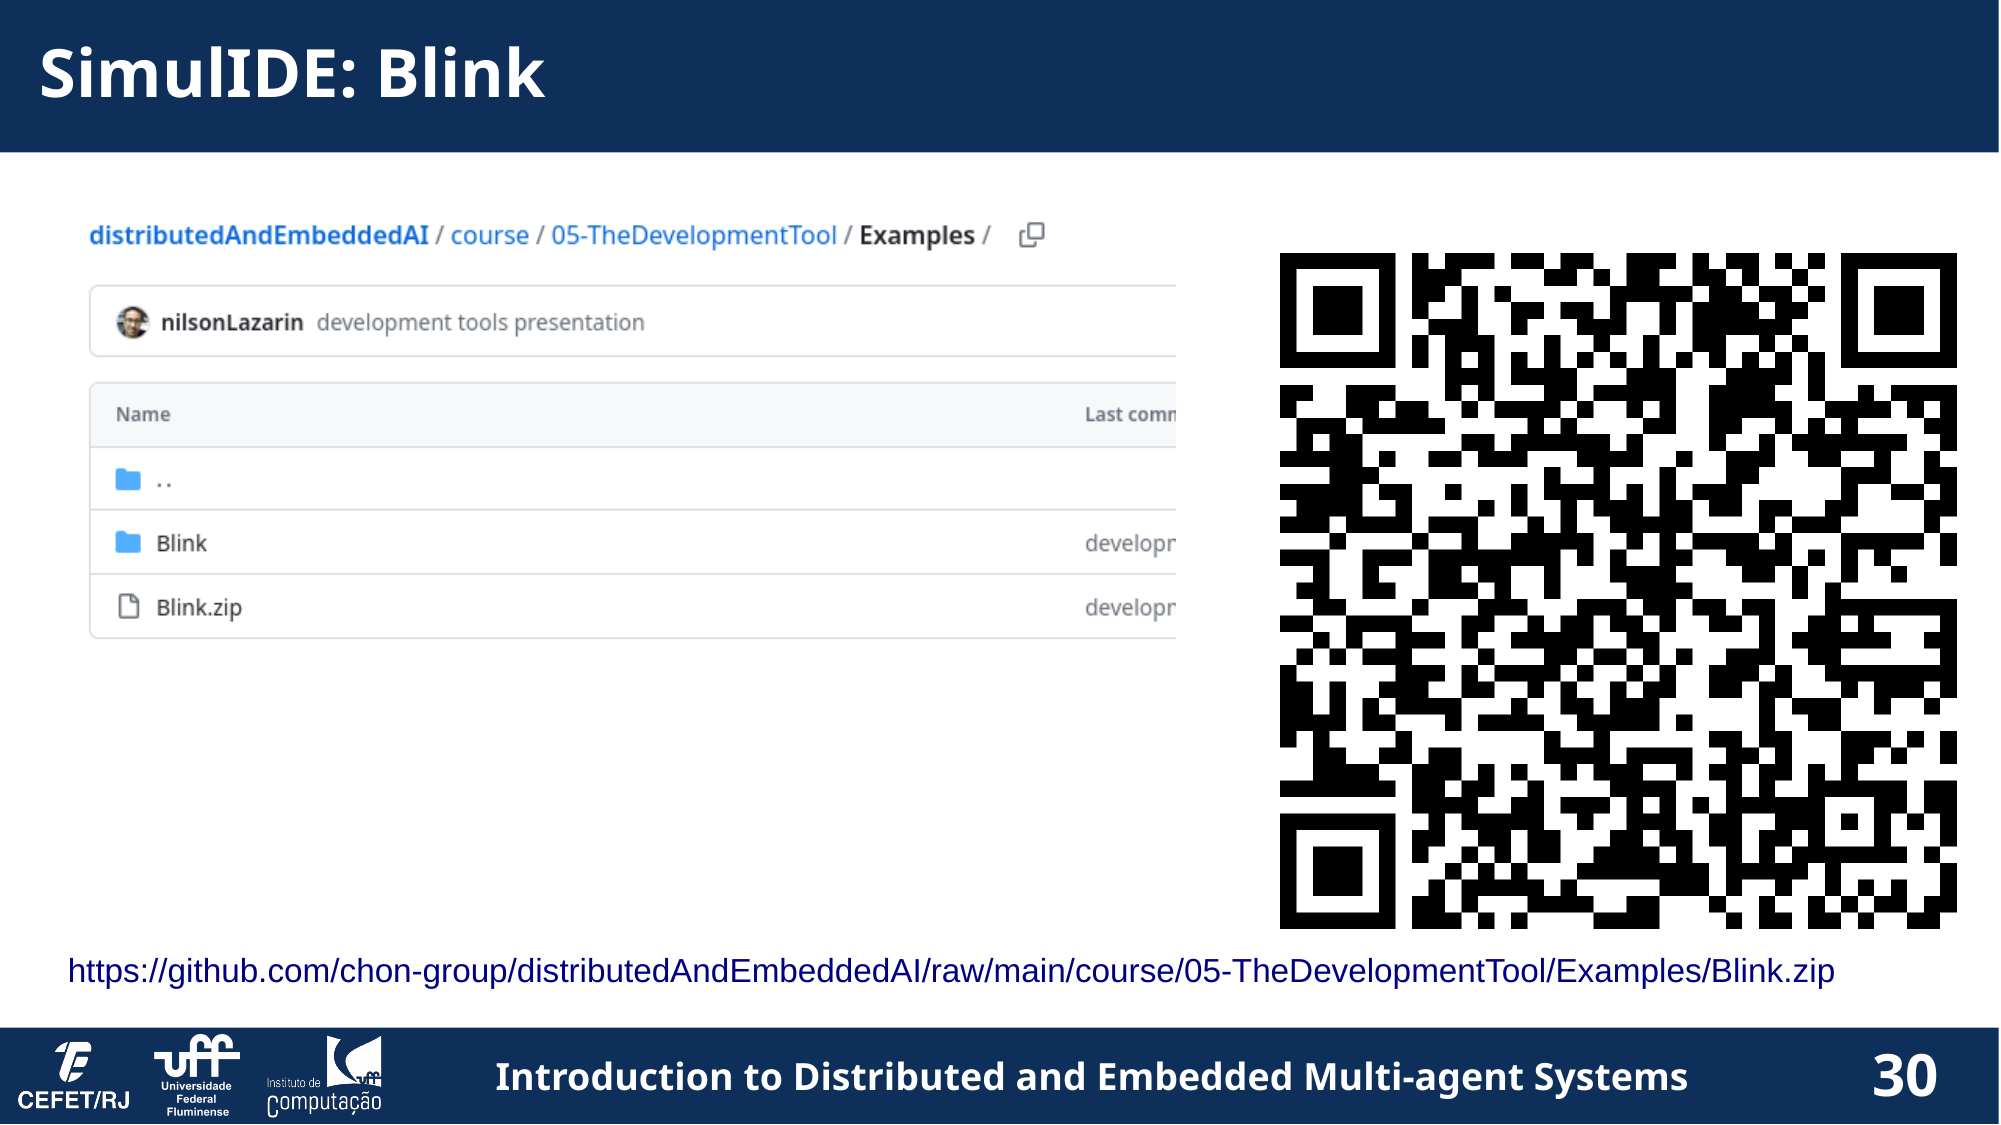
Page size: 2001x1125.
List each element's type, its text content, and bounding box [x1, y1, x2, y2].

text_box SimulIDE: Blink [25, 23, 1998, 116]
picture [1263, 236, 1973, 945]
text_box https://github.com/chon-group/distributedAndEmbeddedAI/raw/main/course/05-TheDevelopmentTool/Examples/Blink.zip [53, 944, 1914, 1004]
picture [18, 1021, 129, 1125]
picture [265, 1033, 383, 1118]
picture [80, 210, 1176, 680]
picture [153, 1033, 241, 1121]
